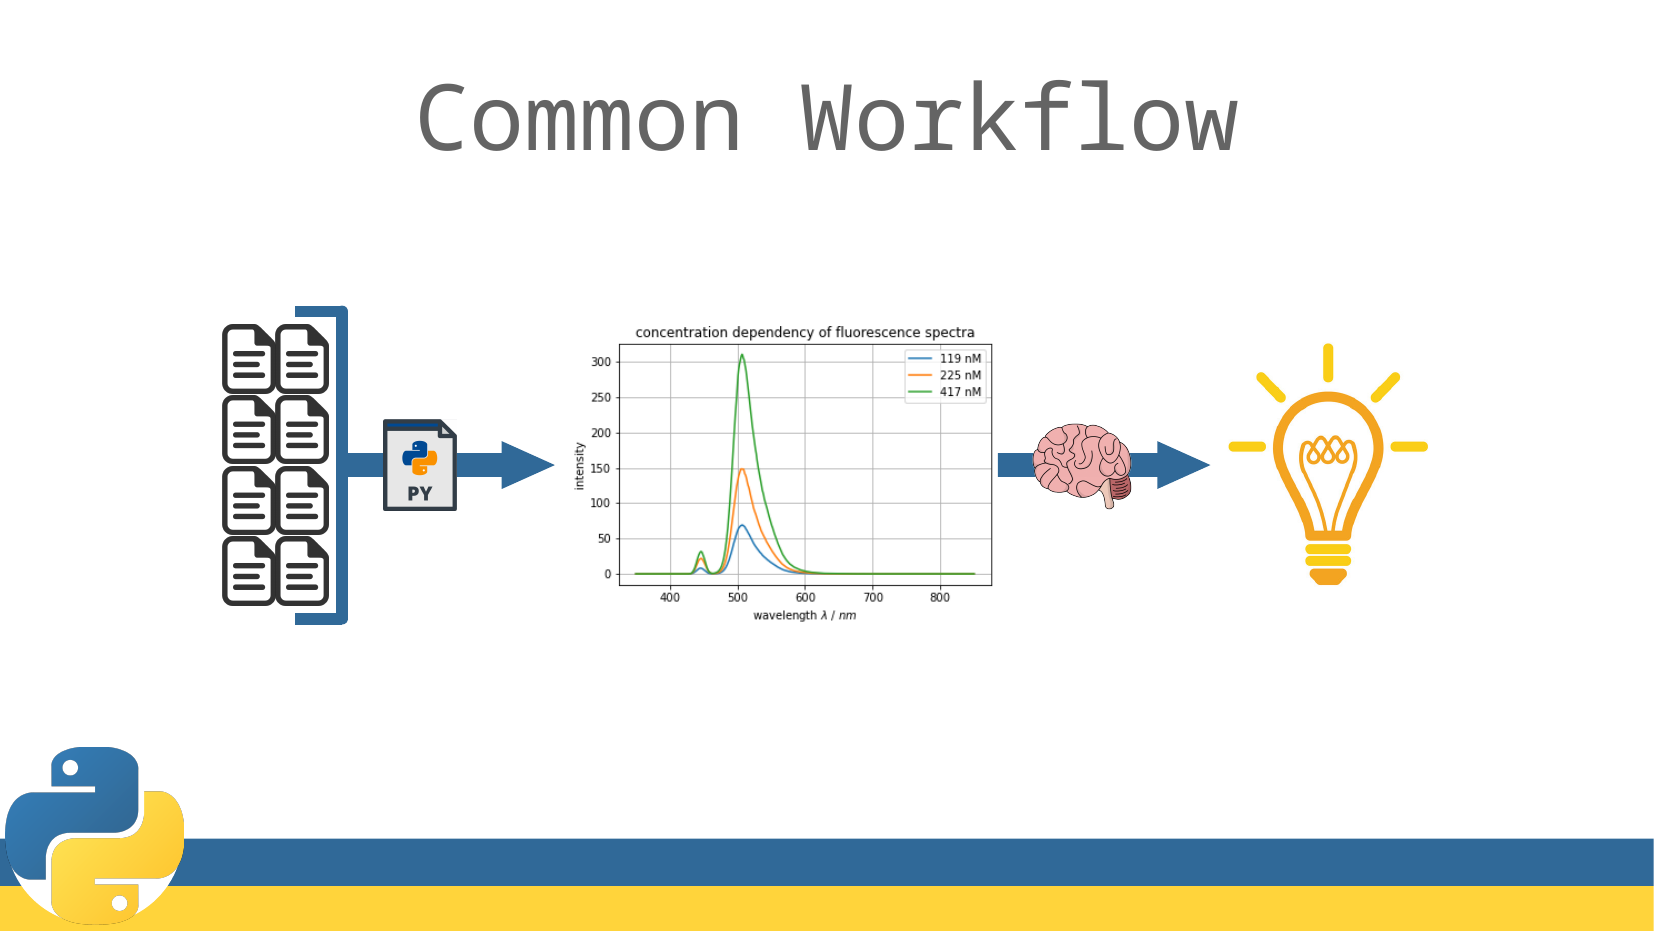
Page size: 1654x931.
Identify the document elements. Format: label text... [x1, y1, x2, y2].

text_box [457, 441, 555, 489]
text_box [997, 453, 1003, 477]
title Common Workflow [82, 37, 1571, 193]
picture [5, 747, 184, 925]
picture [1216, 335, 1440, 595]
picture [214, 466, 336, 535]
picture [214, 536, 336, 606]
text_box [1161, 442, 1211, 488]
text_box [342, 453, 383, 477]
picture [214, 395, 336, 465]
picture [383, 419, 457, 511]
picture [214, 324, 336, 394]
picture [559, 305, 1161, 625]
